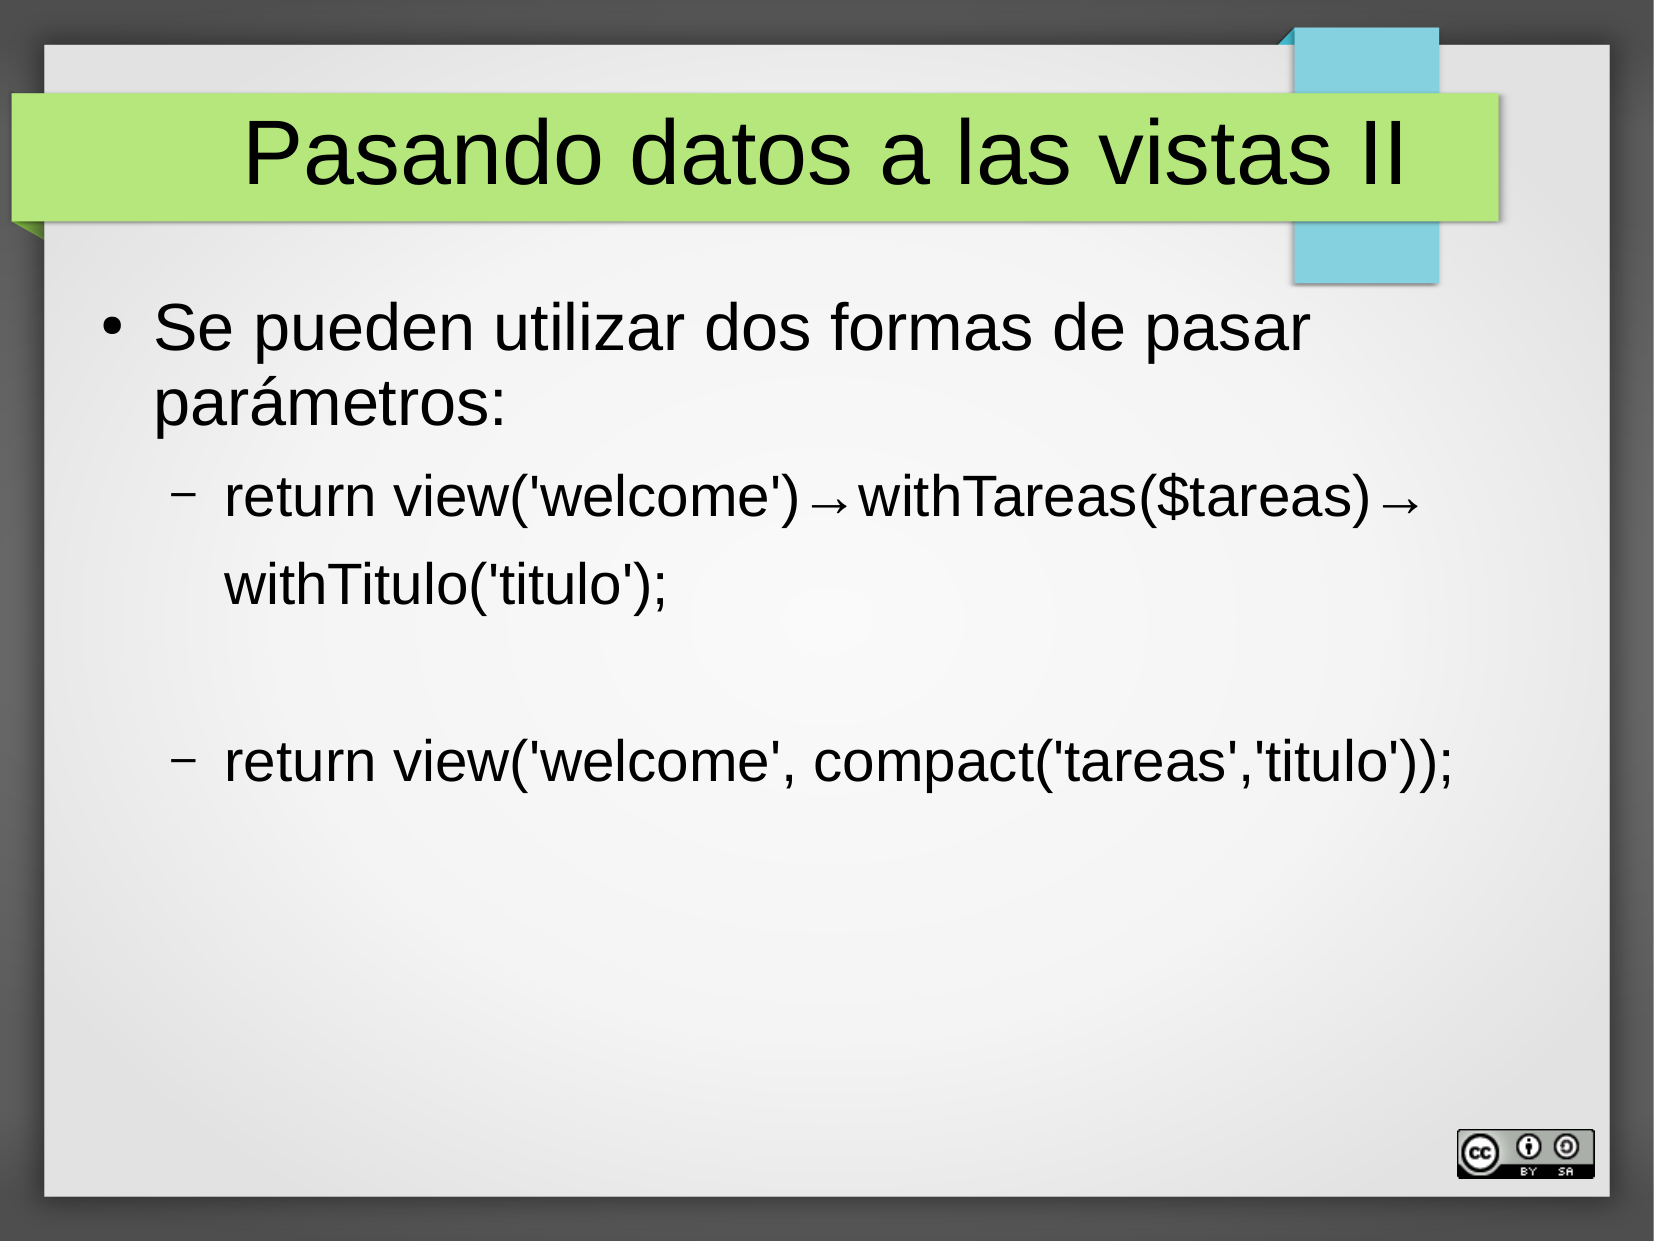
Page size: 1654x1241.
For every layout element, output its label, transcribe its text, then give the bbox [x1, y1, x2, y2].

picture [0, 0, 1654, 1241]
list Se pueden utilizar dos formas de pasar parámetros: return view('welcome')→withTareas($tareas)→ withTitulo('titulo'); return view('welcome', compact('tareas','titulo')); [82, 290, 1571, 1010]
title Pasando datos a las vistas II [82, 49, 1571, 257]
